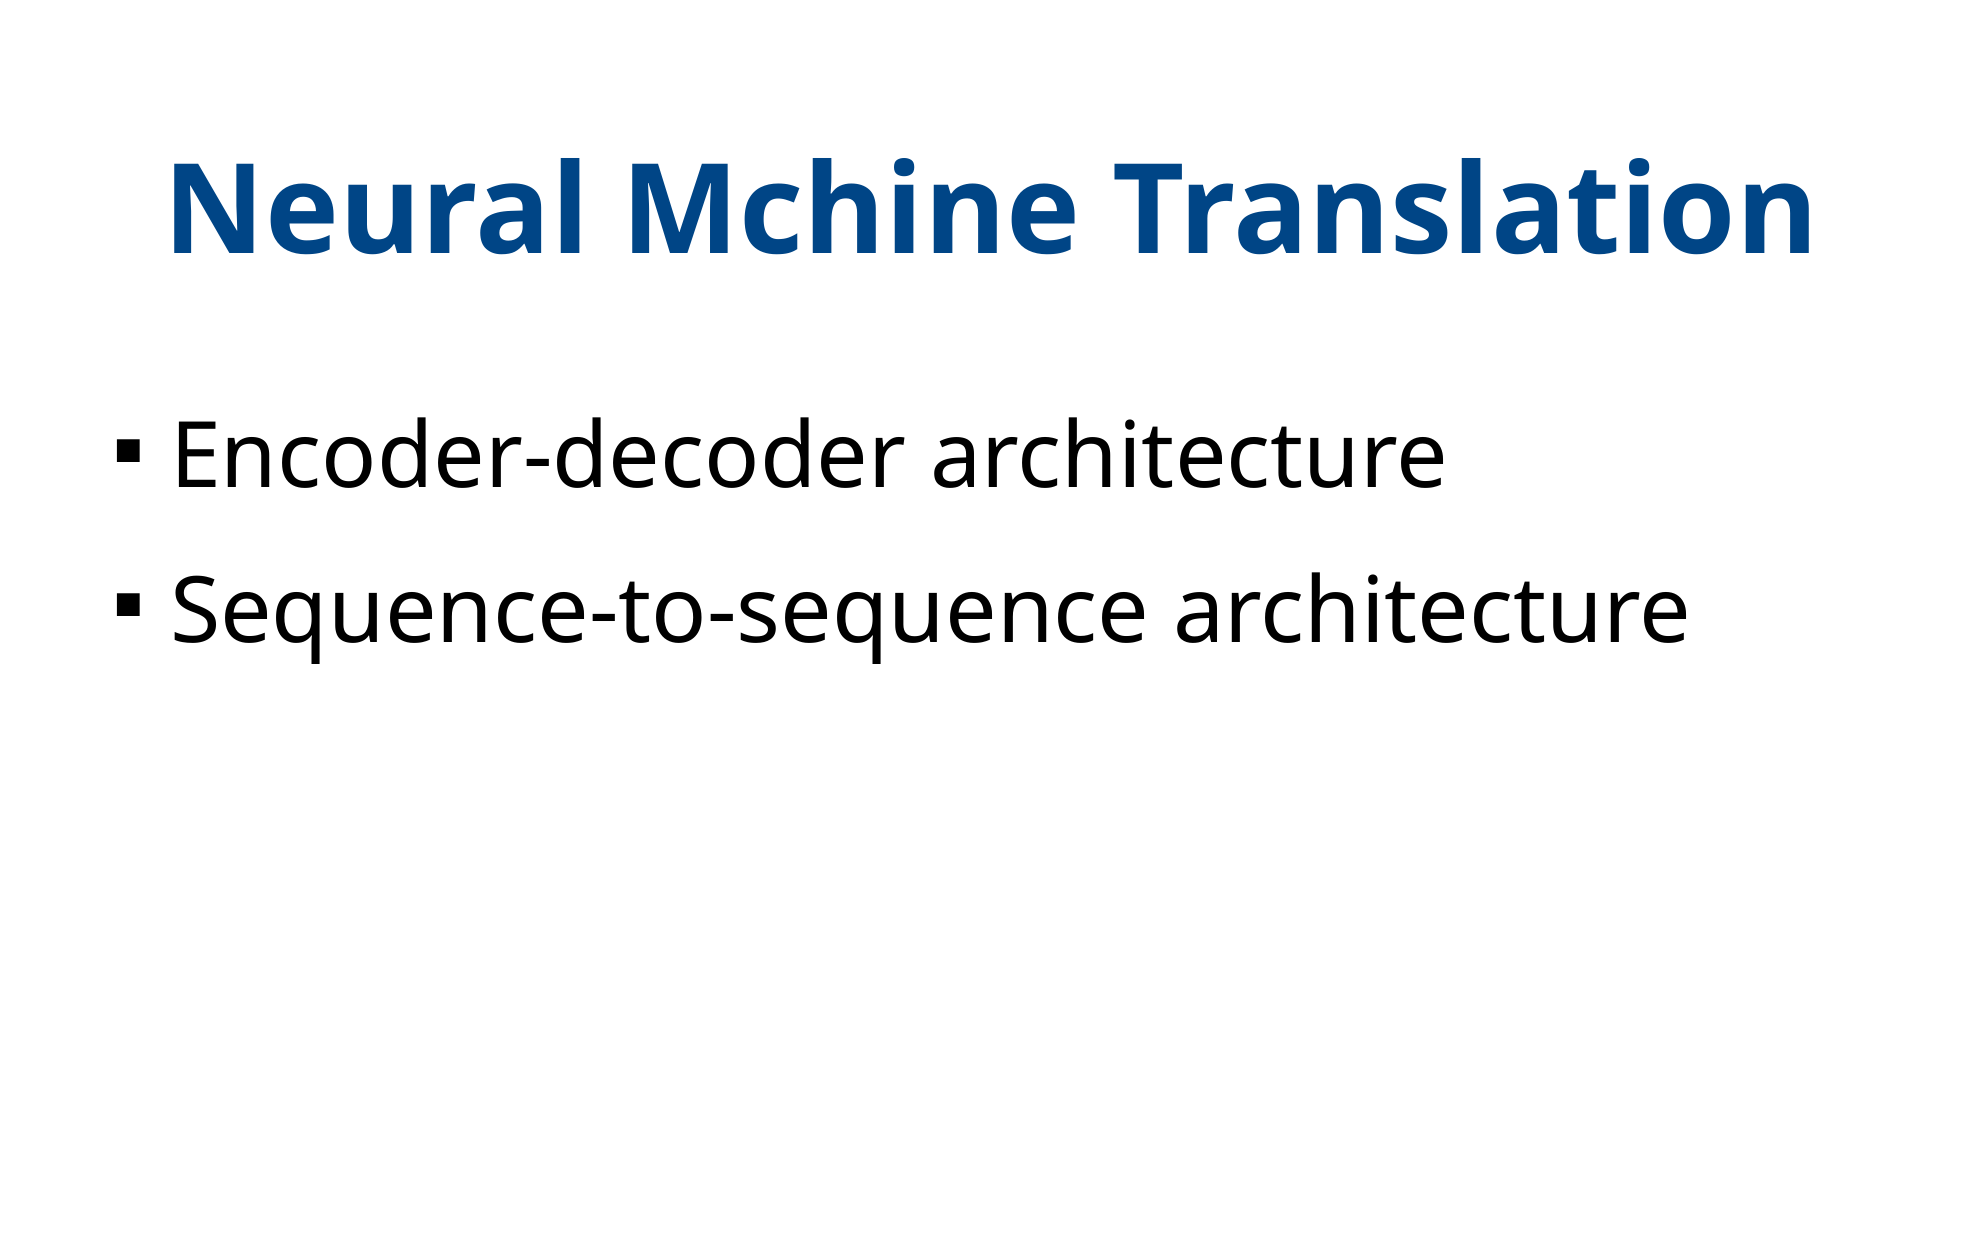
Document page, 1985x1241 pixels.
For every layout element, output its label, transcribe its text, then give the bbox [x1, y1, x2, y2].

list Encoder-decoder architecture Sequence-to-sequence architecture [99, 389, 1846, 1110]
title Neural Mchine Translation [99, 49, 1885, 360]
